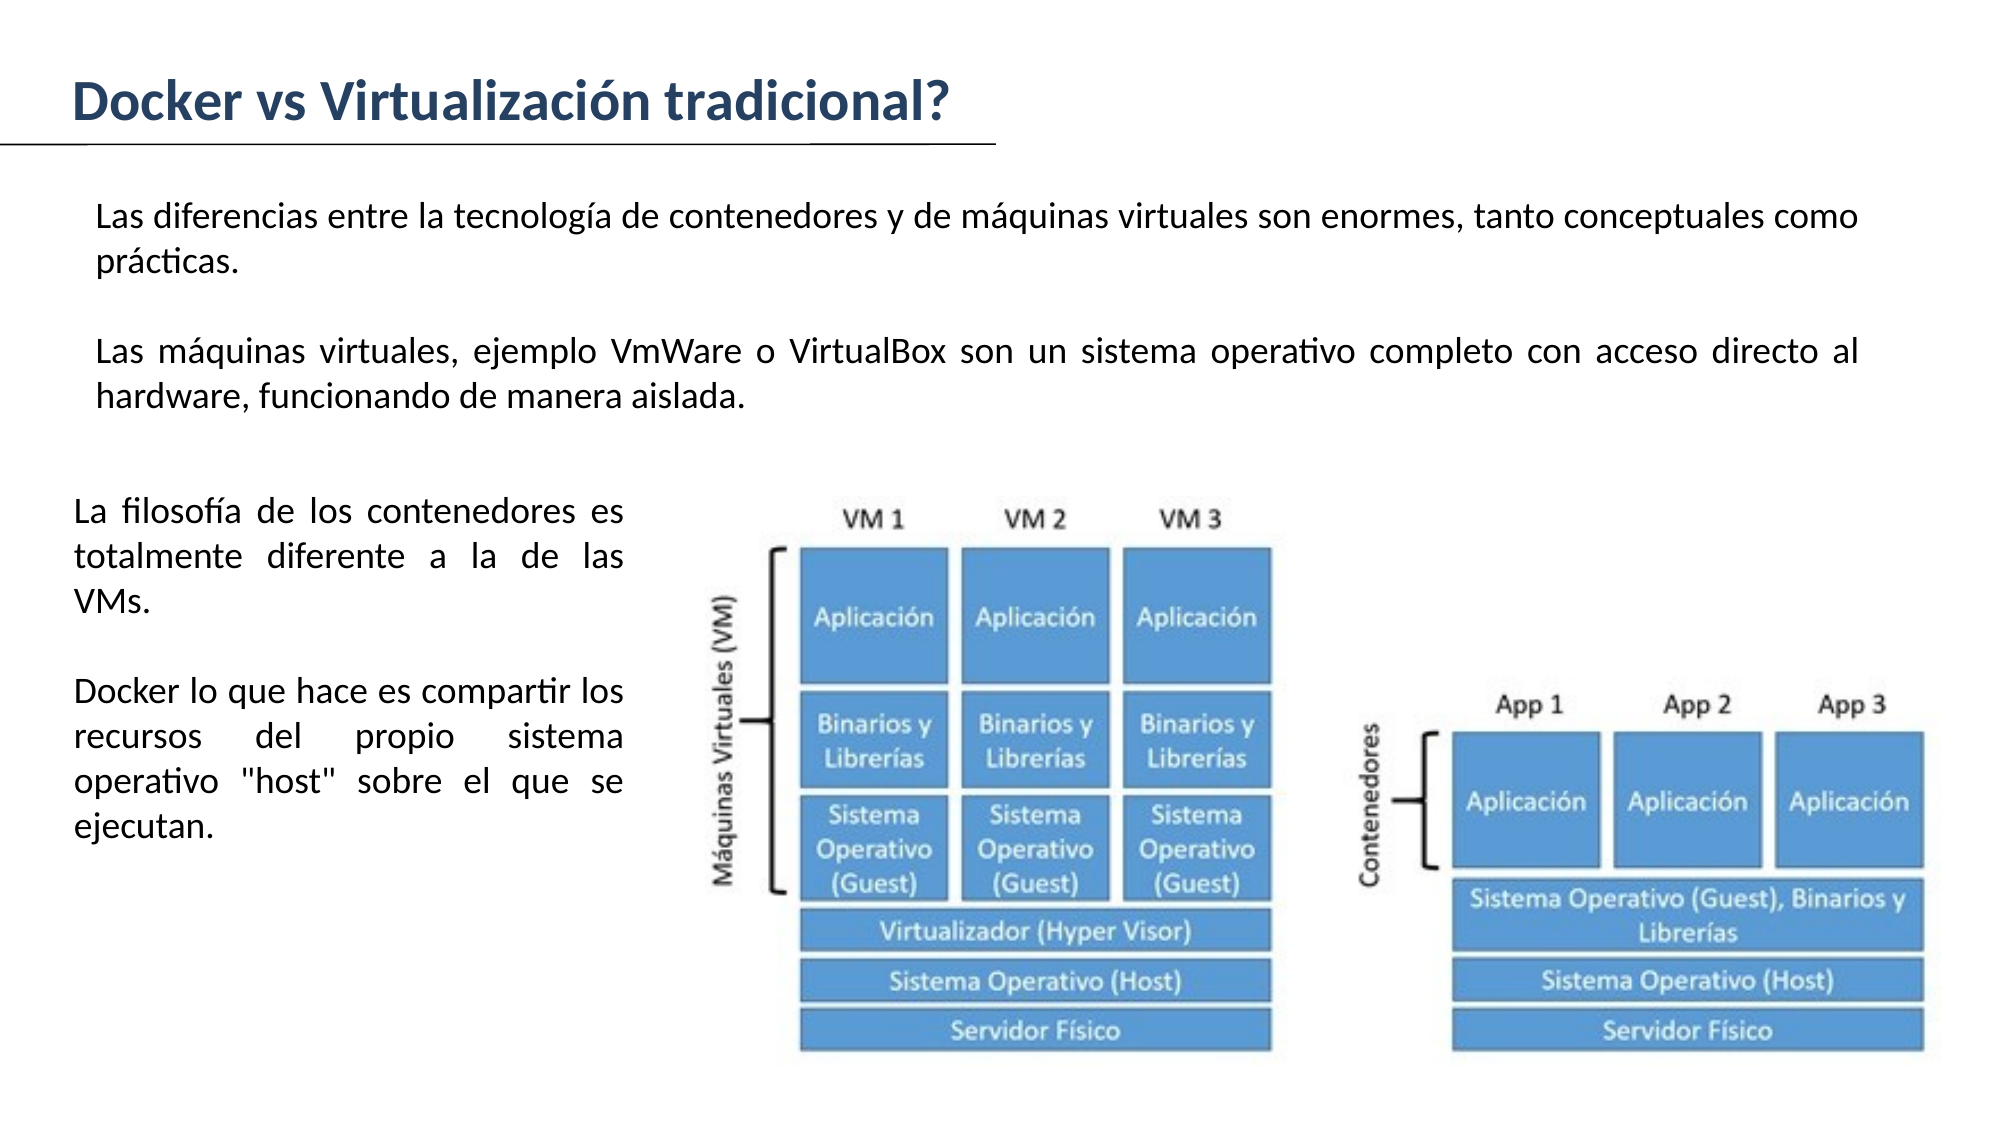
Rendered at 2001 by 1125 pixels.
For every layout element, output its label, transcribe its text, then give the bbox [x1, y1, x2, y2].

text_box Las diferencias entre la tecnología de contenedores y de máquinas virtuales son enormes, tanto conceptuales como prácticas. Las máquinas virtuales, ejemplo VmWare o VirtualBox son un sistema operativo completo con acceso directo al hardware, funcionando de manera aislada. [81, 184, 1911, 514]
text_box La filosofía de los contenedores es totalmente diferente a la de las VMs. Docker lo que hace es compartir los recursos del propio sistema operativo "host" sobre el que se ejecutan. [59, 478, 650, 853]
picture [683, 496, 1941, 1066]
text_box Docker vs Virtualización tradicional? [57, 54, 1772, 141]
